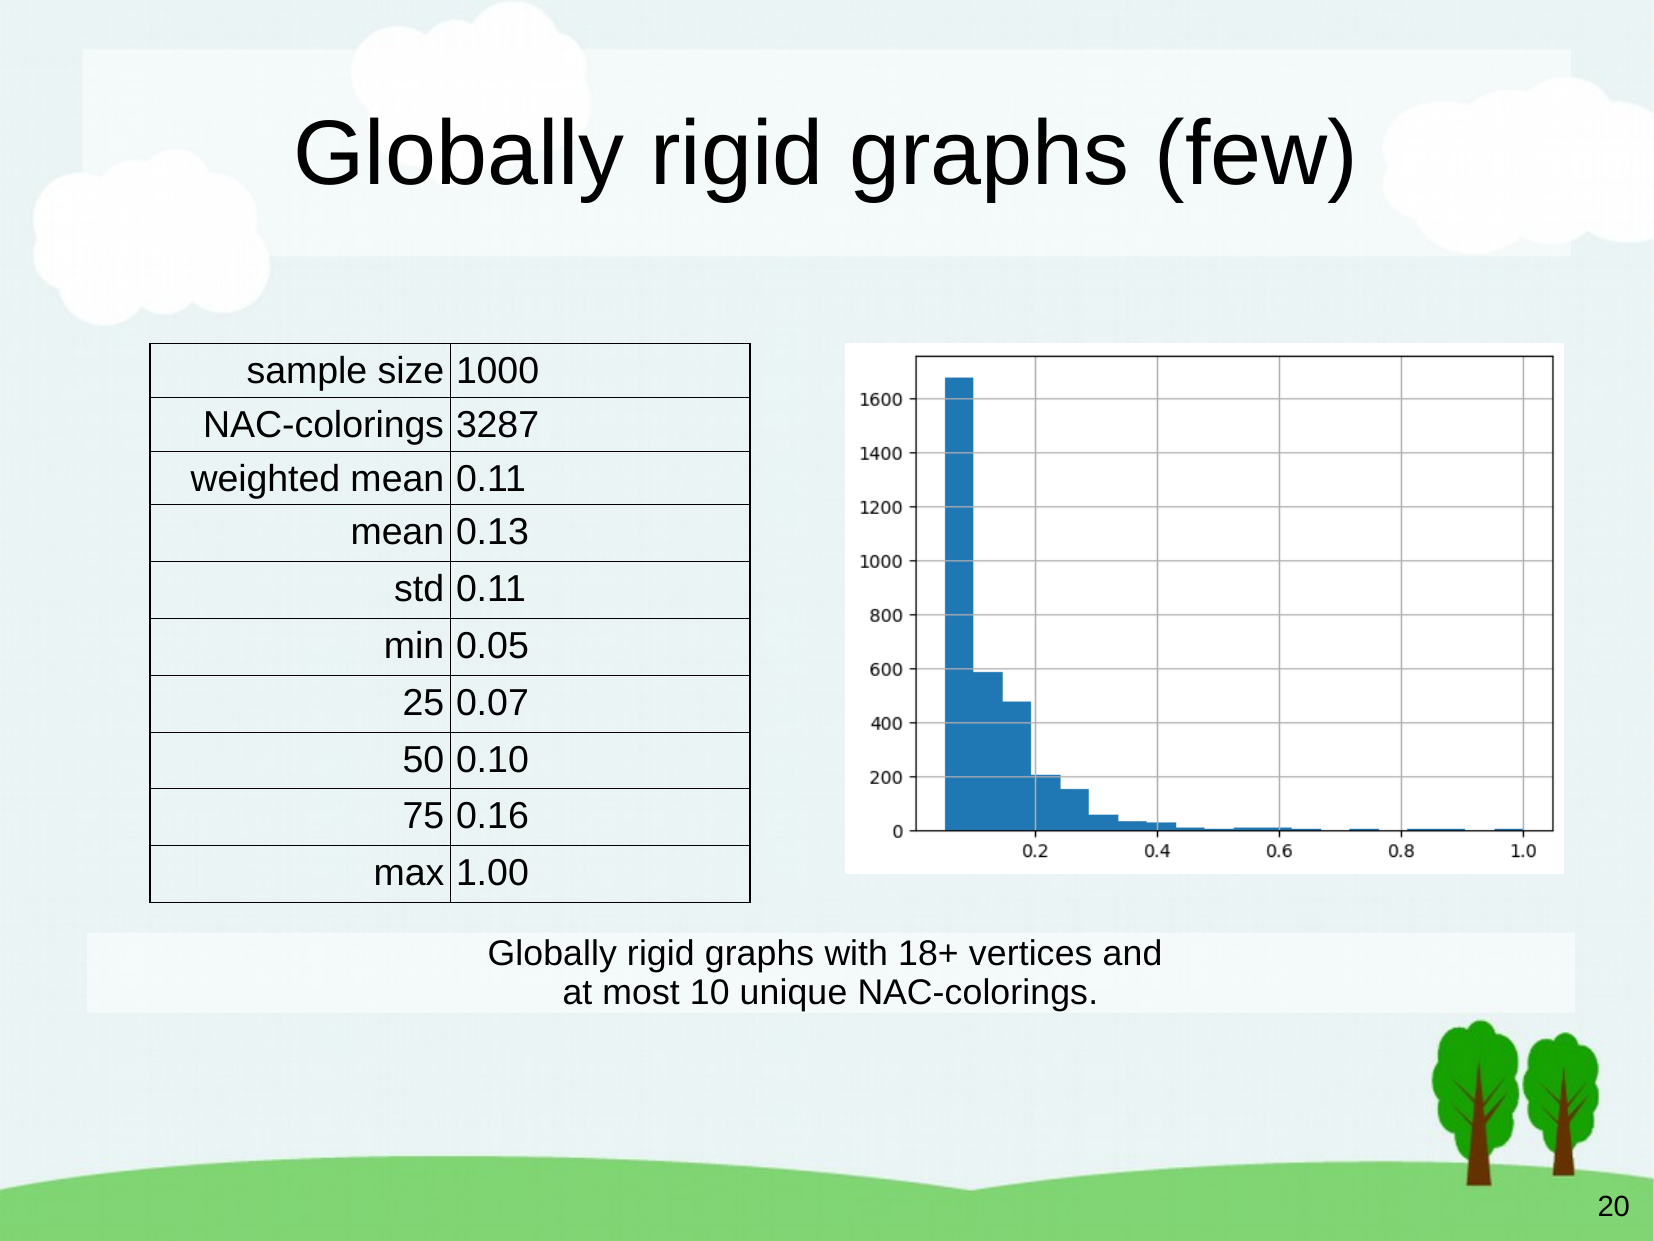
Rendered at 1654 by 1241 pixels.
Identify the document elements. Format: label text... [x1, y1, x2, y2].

table_cell 0.11 [451, 452, 749, 504]
table_cell 0.10 [451, 733, 749, 788]
table_cell weighted mean [151, 452, 450, 504]
table_cell 50 [151, 733, 450, 788]
table_cell max [151, 846, 450, 902]
table_cell 0.07 [451, 676, 749, 732]
table_cell mean [151, 505, 450, 561]
table_cell 75 [151, 789, 450, 845]
table_cell 0.05 [451, 619, 749, 675]
picture [0, 0, 1654, 1241]
title Globally rigid graphs (few) [82, 49, 1571, 257]
table_cell 25 [151, 676, 450, 732]
table_cell 0.11 [451, 562, 749, 618]
table_cell 3287 [451, 398, 749, 451]
table_cell NAC-colorings [151, 398, 450, 451]
list Globally rigid graphs with 18+ vertices and at most 10 unique NAC-colorings. [86, 932, 1576, 1013]
table_header sample size [151, 344, 450, 397]
table_cell 0.16 [451, 789, 749, 845]
table_cell std [151, 562, 450, 618]
table_cell 0.13 [451, 505, 749, 561]
table_cell min [151, 619, 450, 675]
table_cell 1.00 [451, 846, 749, 902]
table_header 1000 [451, 344, 749, 397]
